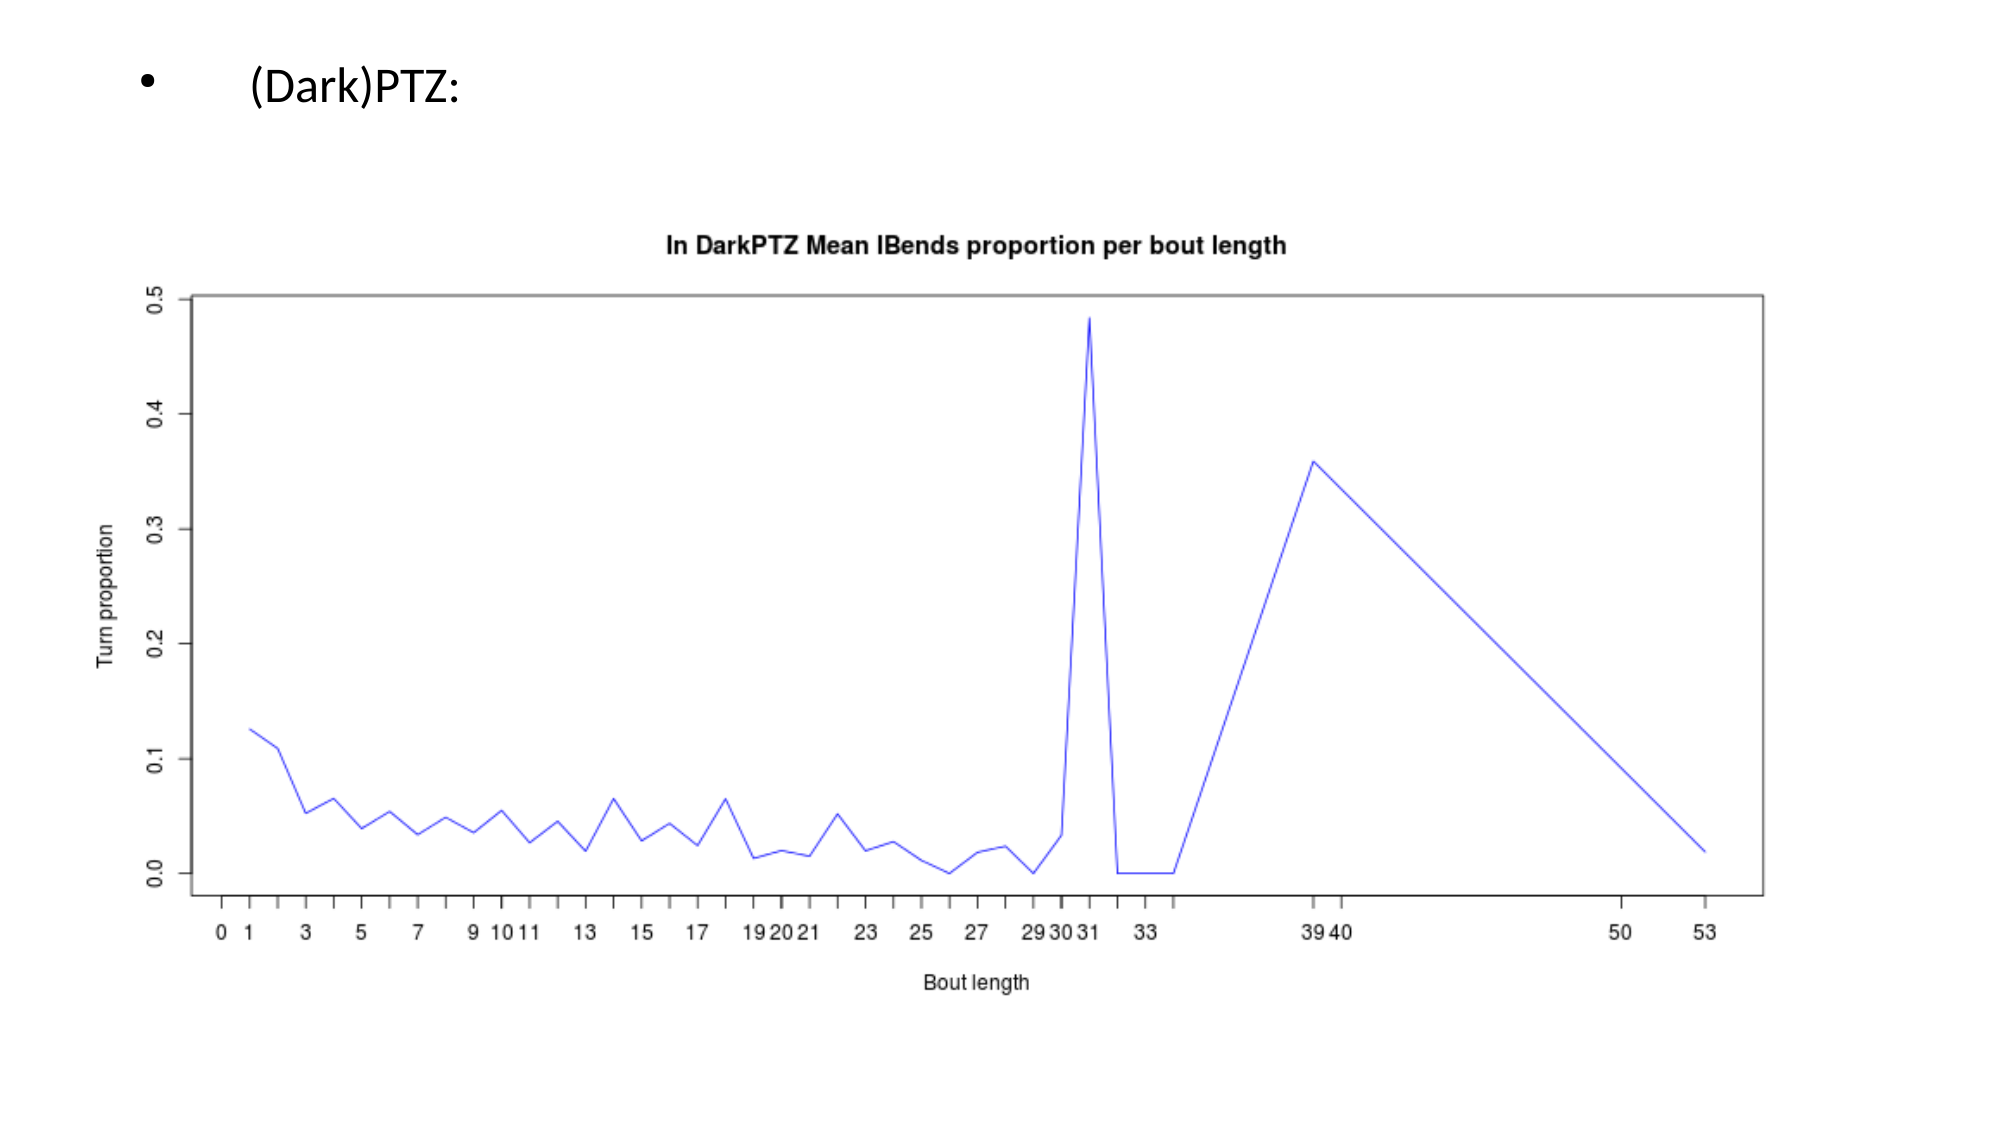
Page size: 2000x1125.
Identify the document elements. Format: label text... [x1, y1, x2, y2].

text_box (Dark)PTZ: [0, 0, 2000, 946]
picture [90, 194, 1816, 1023]
